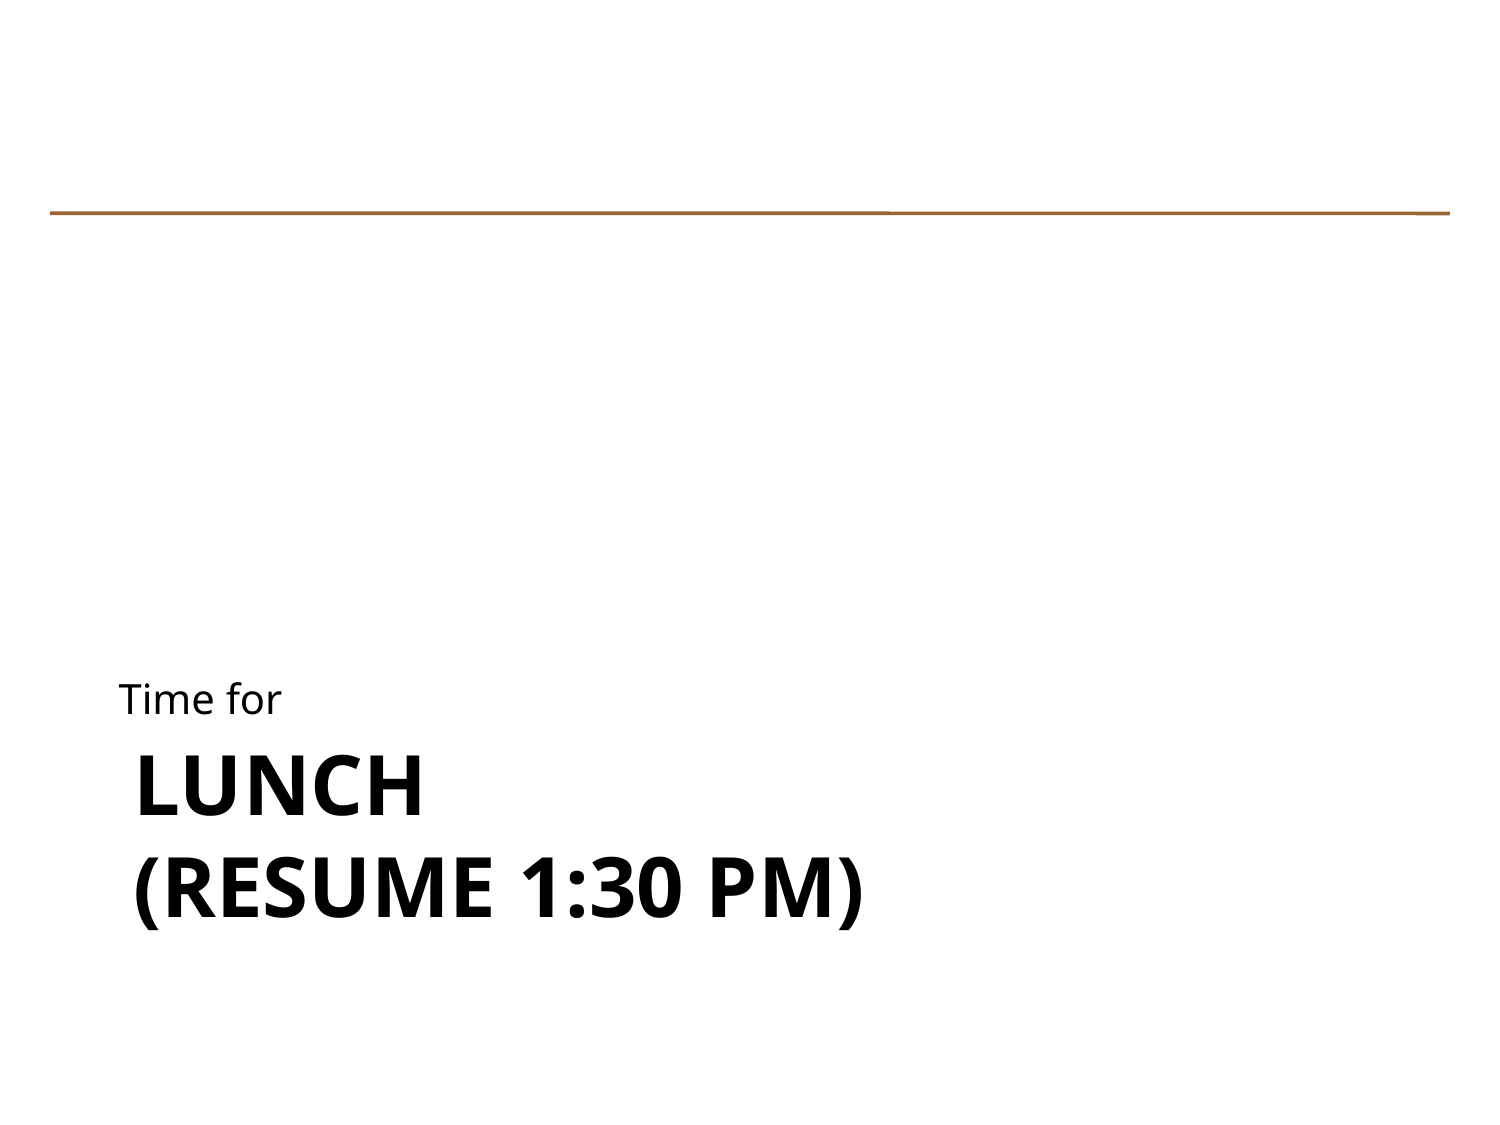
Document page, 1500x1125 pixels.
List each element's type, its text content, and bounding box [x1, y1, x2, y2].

text_box LUNCH (RESUME 1:30 PM) [118, 723, 1394, 947]
text_box Time for [118, 476, 1394, 723]
